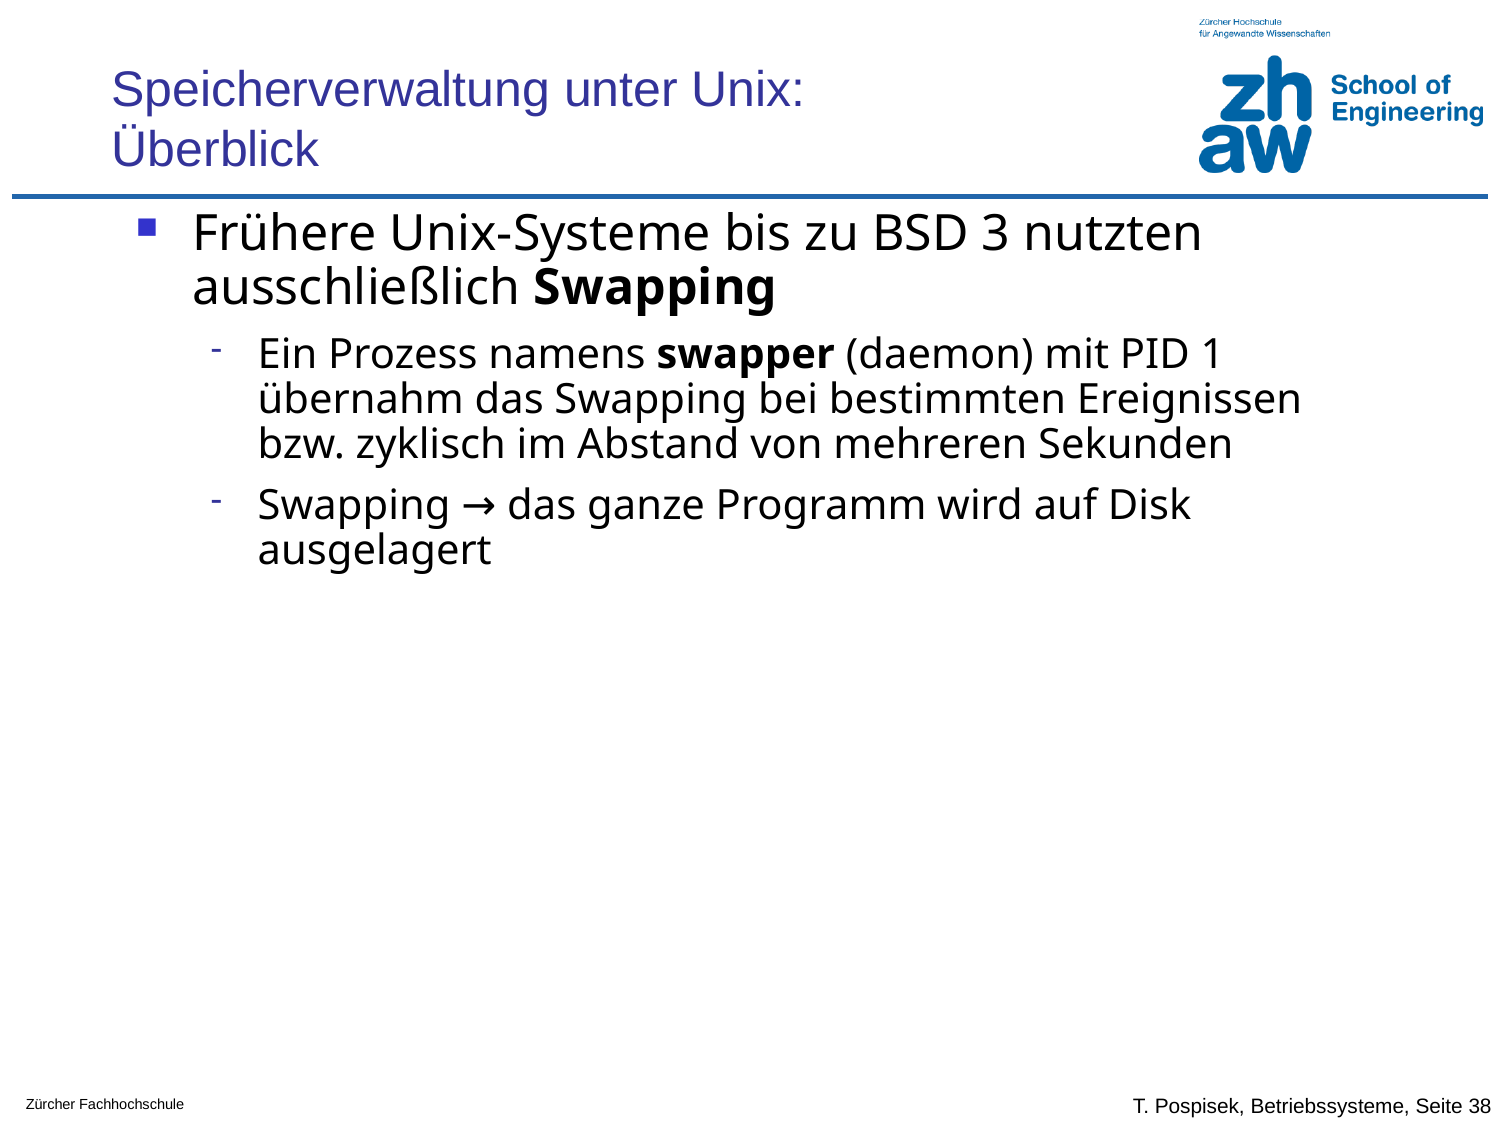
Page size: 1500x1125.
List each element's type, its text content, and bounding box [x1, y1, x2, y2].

picture [1199, 19, 1483, 173]
title Speicherverwaltung unter Unix: Überblick [96, 71, 1375, 185]
list Frühere Unix-Systeme bis zu BSD 3 nutzten ausschließlich Swapping Ein Prozess namens swapper (daemon) mit PID 1 übernahm das Swapping bei bestimmten Ereignissen bzw. zyklisch im Abstand von mehreren Sekunden Swapping → das ganze Programm wird auf Disk ausgelagert [120, 200, 1388, 1000]
